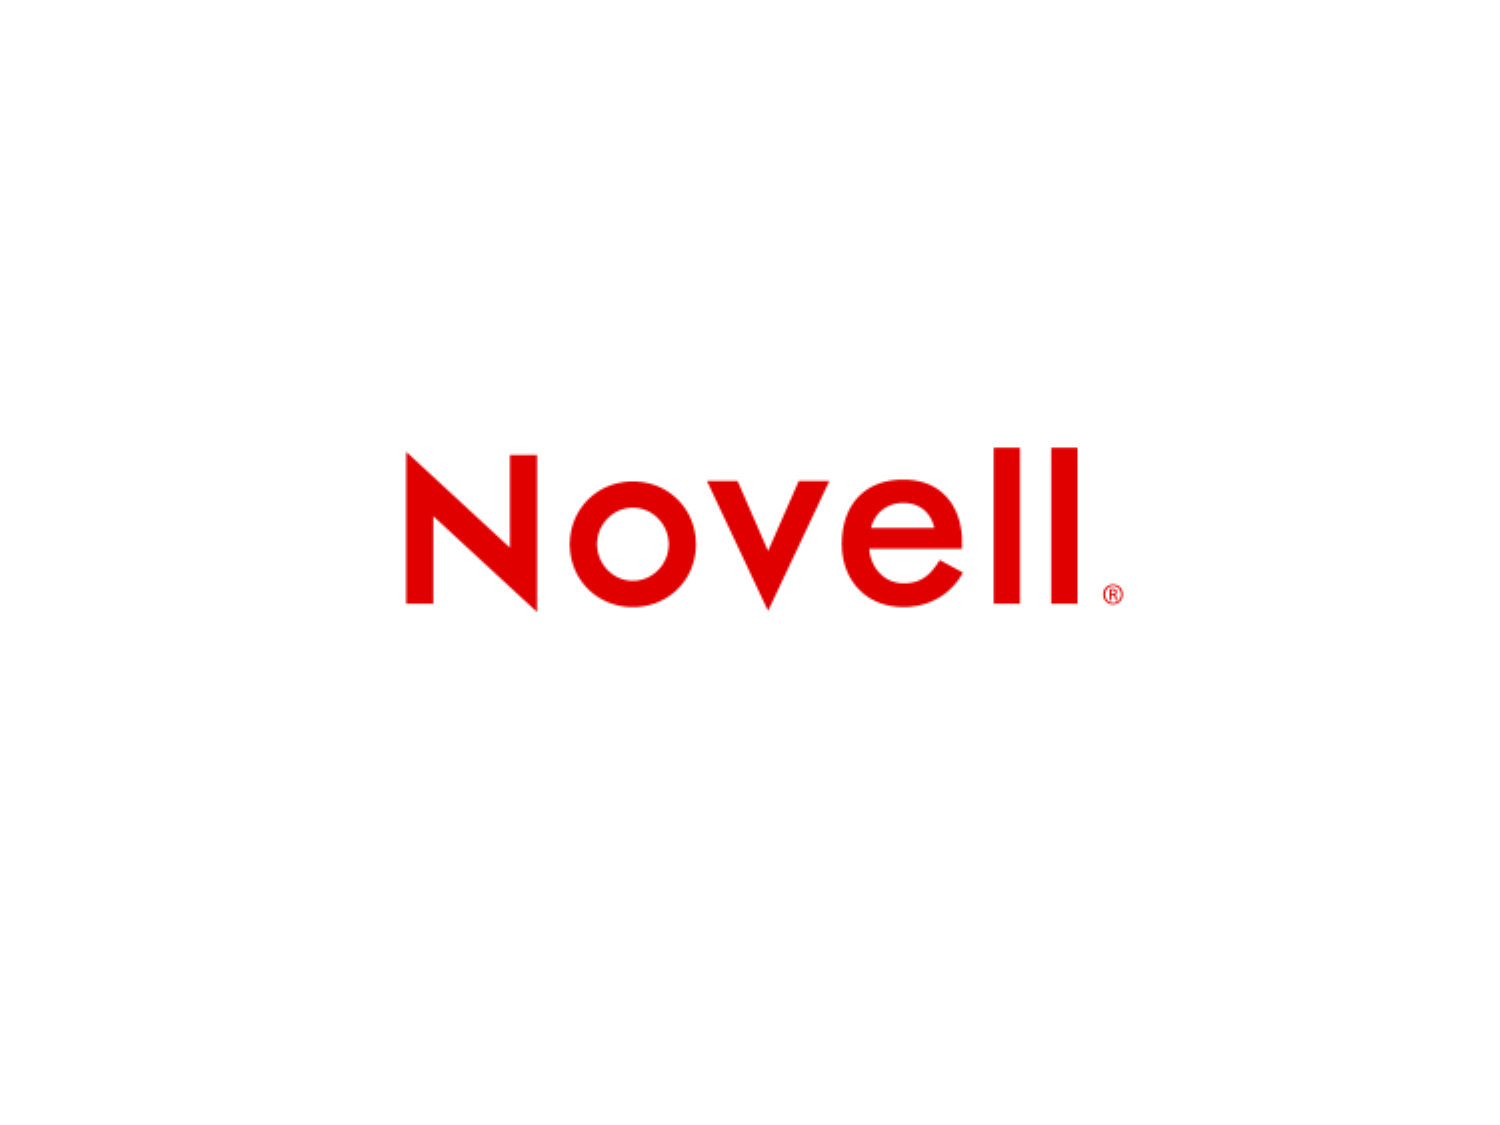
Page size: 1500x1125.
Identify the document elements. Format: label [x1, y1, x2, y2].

picture [394, 434, 1132, 622]
